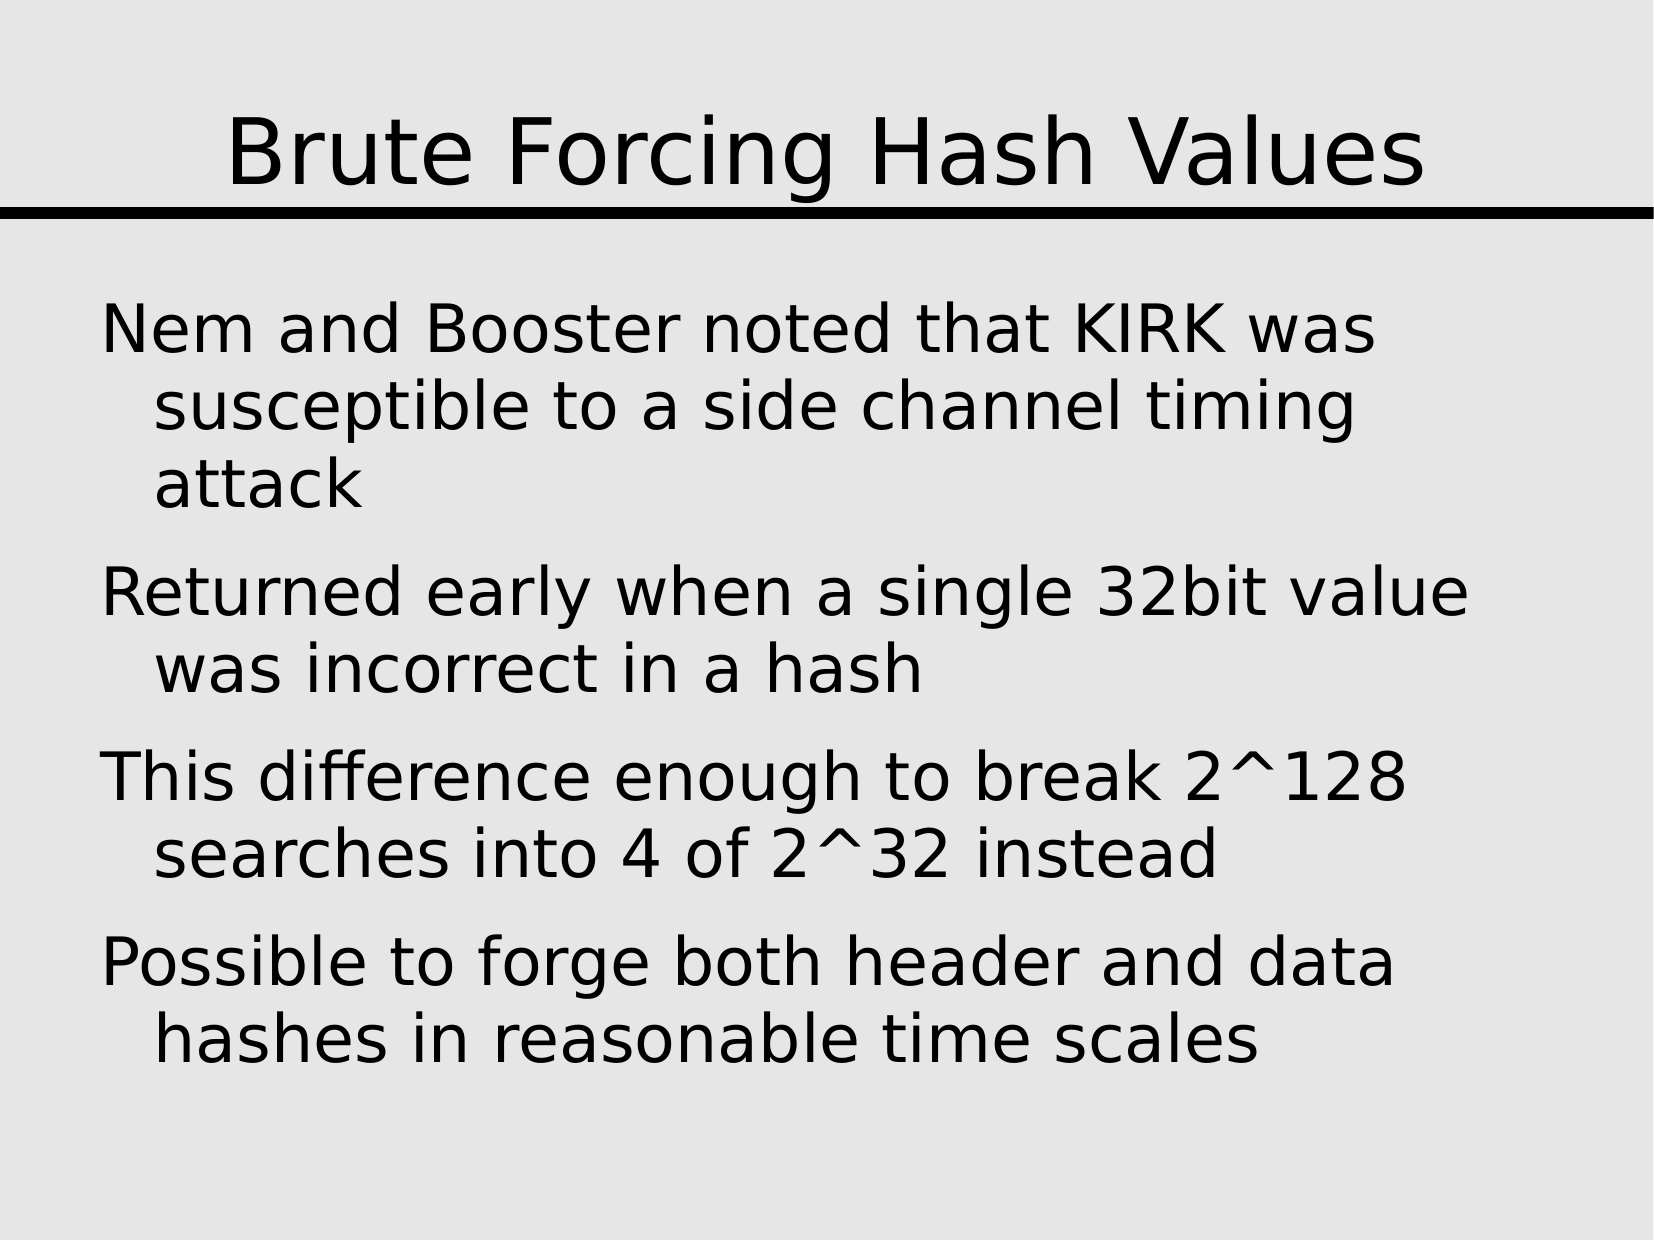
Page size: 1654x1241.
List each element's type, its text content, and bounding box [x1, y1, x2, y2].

title Brute Forcing Hash Values [82, 56, 1571, 250]
list Nem and Booster noted that KIRK was susceptible to a side channel timing attack Returned early when a single 32bit value was incorrect in a hash This difference enough to break 2^128 searches into 4 of 2^32 instead Possible to forge both header and data hashes in reasonable time scales [82, 290, 1571, 1094]
